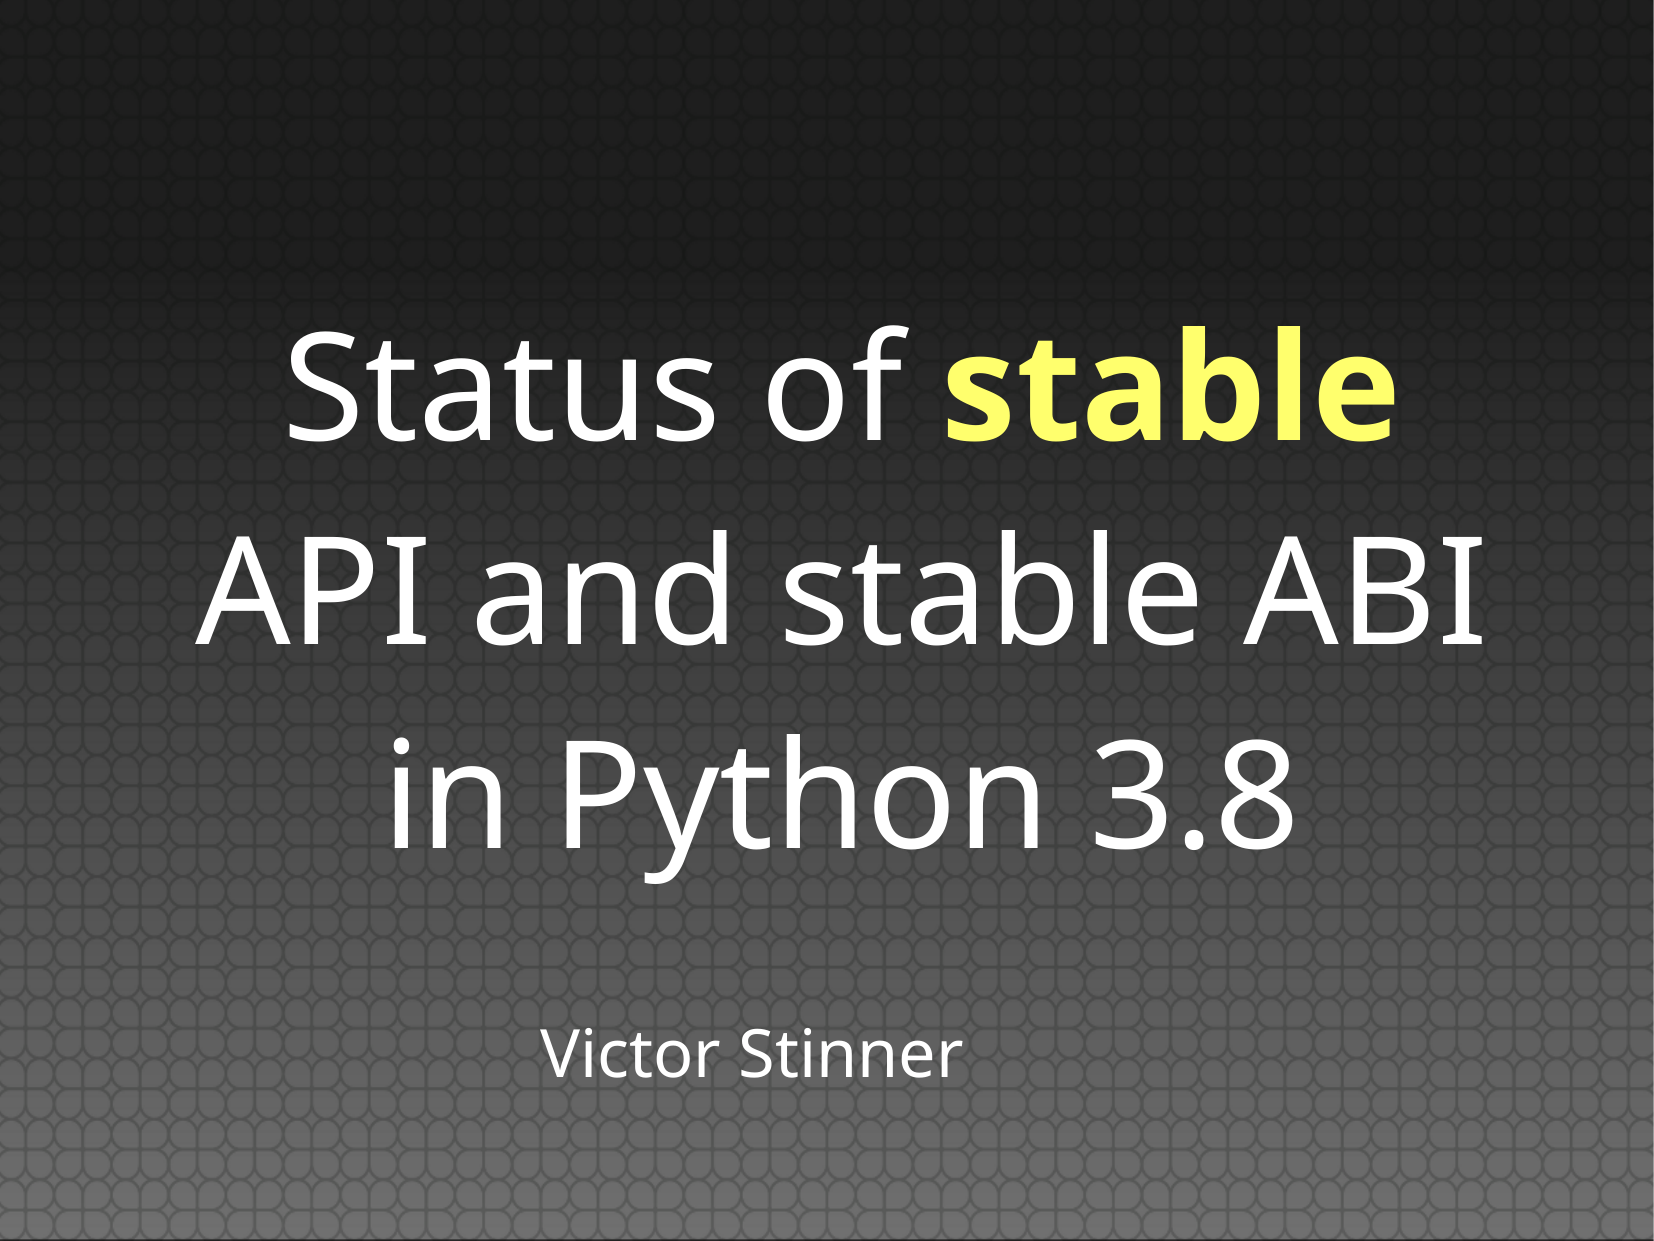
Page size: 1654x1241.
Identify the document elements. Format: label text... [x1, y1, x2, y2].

title Status of stable API and stable ABI in Python 3.8 [176, 335, 1507, 837]
picture [0, 0, 1654, 1241]
title Victor Stinner [540, 976, 1425, 1127]
